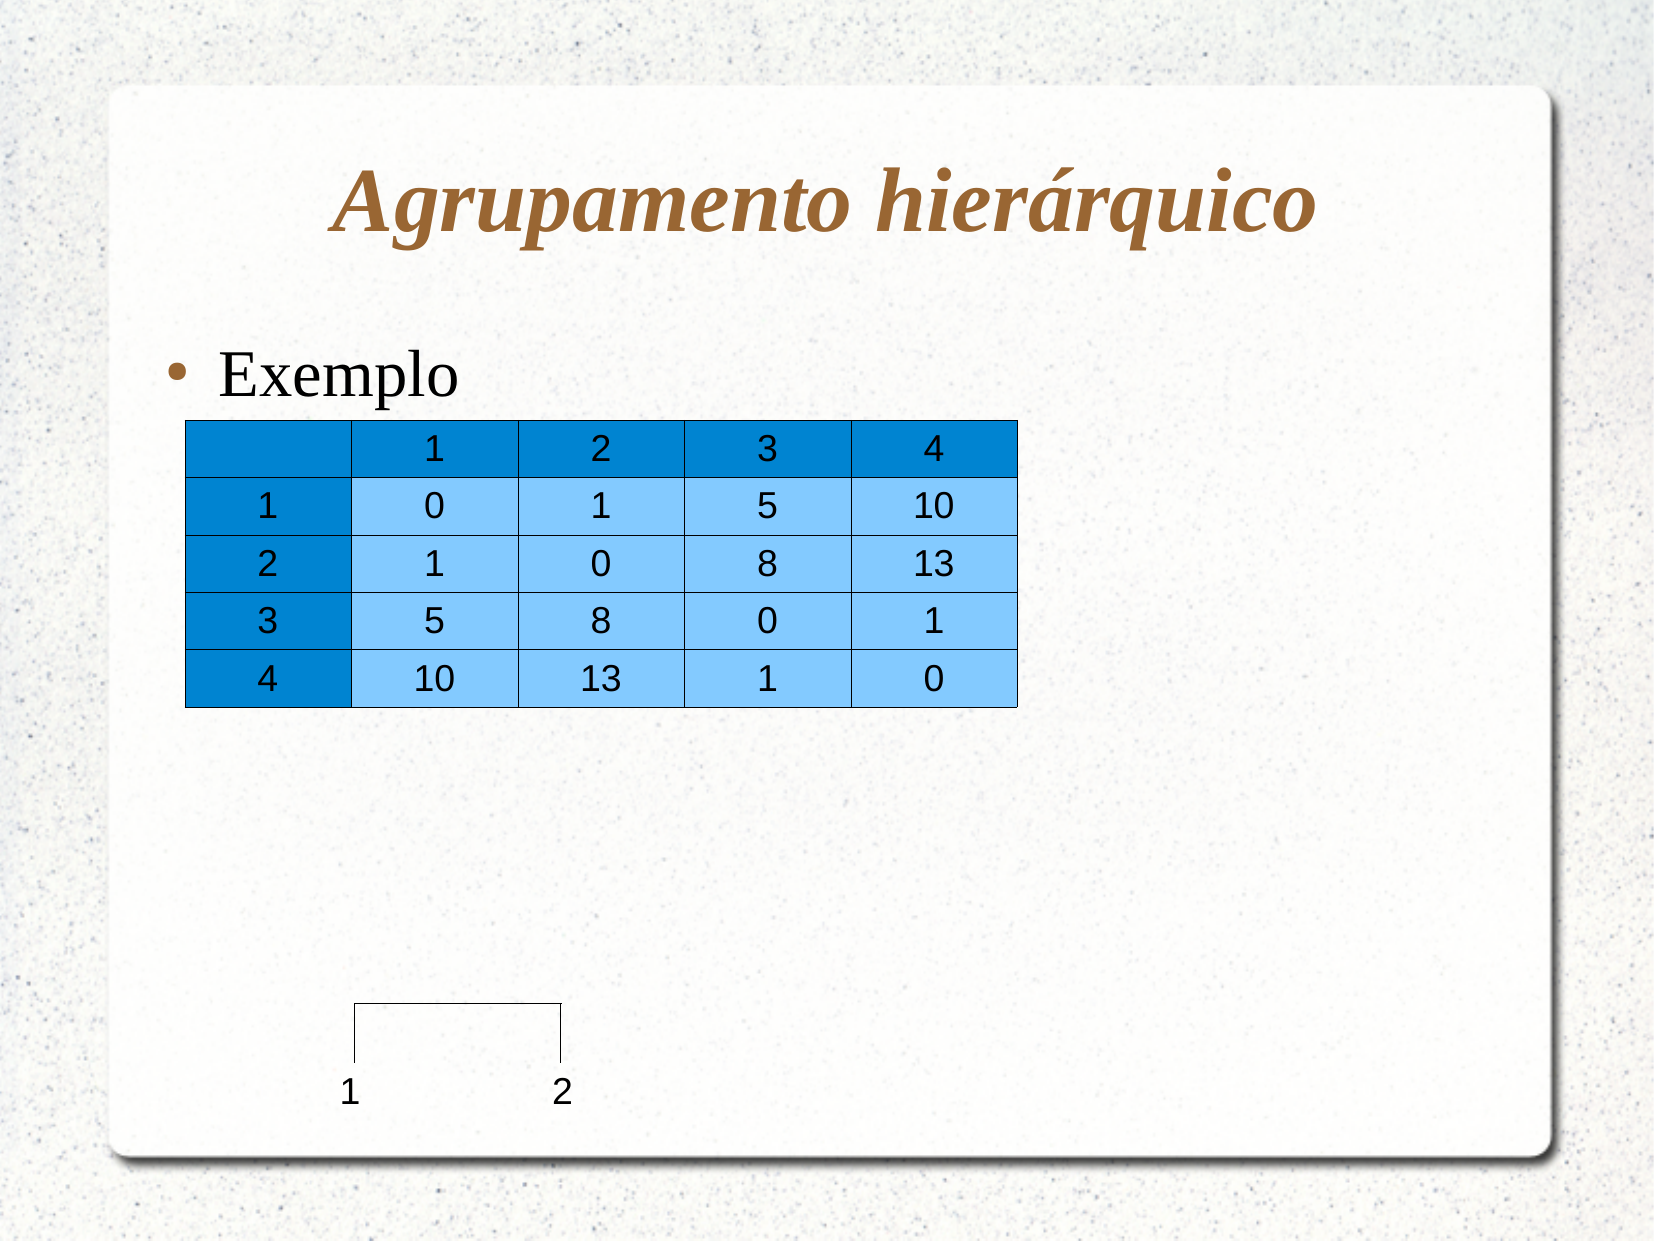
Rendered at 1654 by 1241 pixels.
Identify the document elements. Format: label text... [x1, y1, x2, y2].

table_cell 10 [852, 478, 1017, 535]
table_cell 13 [852, 536, 1017, 592]
table_header 1 [352, 421, 518, 477]
table_header 2 [519, 421, 684, 477]
table_cell 1 [519, 478, 684, 535]
table_cell 0 [519, 536, 684, 592]
table_cell 0 [852, 650, 1017, 707]
table_cell 2 [186, 536, 351, 592]
table_cell 13 [519, 650, 684, 707]
table_cell 0 [685, 593, 851, 649]
table_header 3 [685, 421, 851, 477]
table_cell 5 [685, 478, 851, 535]
list Exemplo [147, 336, 1506, 1241]
table_cell 1 [685, 650, 851, 707]
table_header [186, 421, 351, 477]
table_cell 5 [352, 593, 518, 649]
table_cell 8 [519, 593, 684, 649]
table_cell 1 [186, 478, 351, 535]
table_cell 1 [352, 536, 518, 592]
table_cell 0 [352, 478, 518, 535]
table_cell 8 [685, 536, 851, 592]
table_cell 10 [352, 650, 518, 707]
table_cell 4 [186, 650, 351, 707]
table_cell 1 [852, 593, 1017, 649]
text_box 1 [324, 1062, 532, 1120]
table_header 4 [852, 421, 1017, 477]
picture [0, 0, 1654, 1241]
title Agrupamento hierárquico [118, 96, 1536, 304]
text_box 2 [537, 1062, 591, 1120]
table_cell 3 [186, 593, 351, 649]
